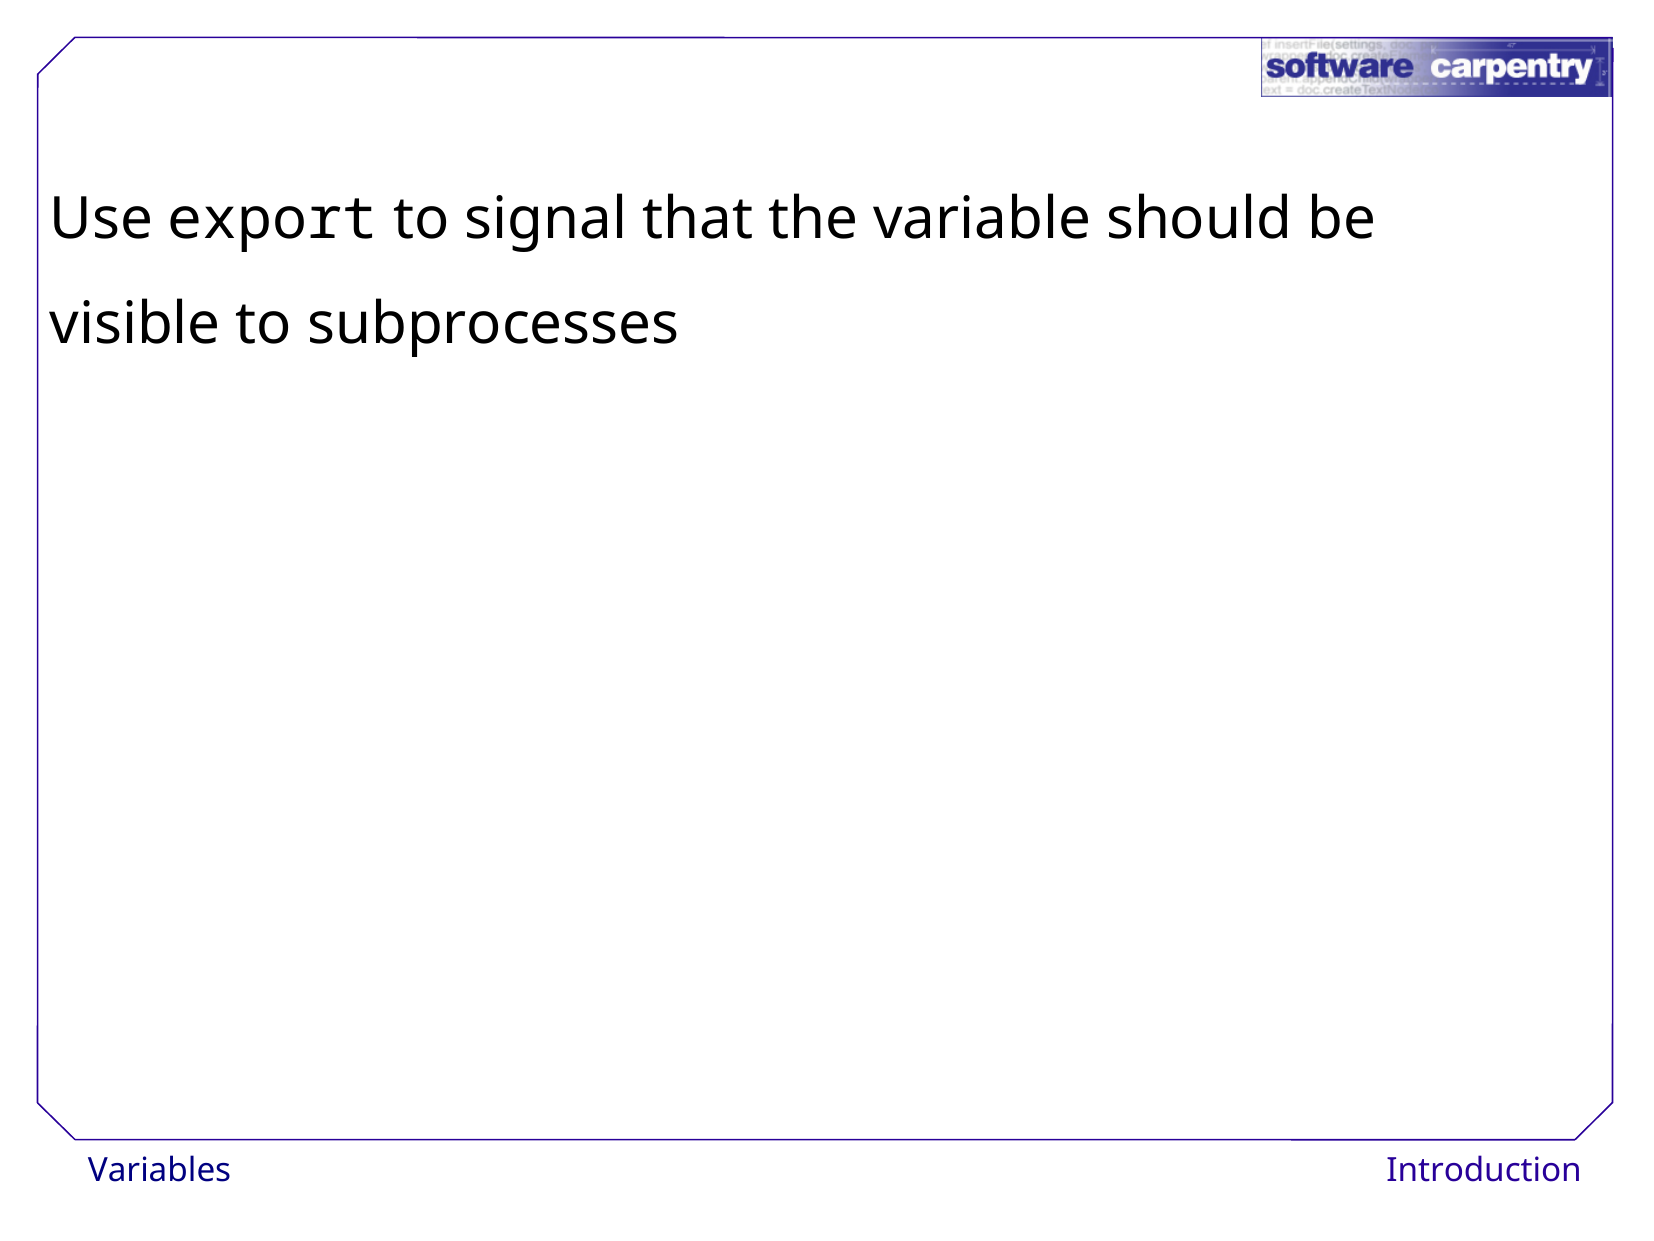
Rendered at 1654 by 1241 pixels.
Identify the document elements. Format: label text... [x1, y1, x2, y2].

text_box Use export to signal that the variable should be visible to subprocesses [34, 137, 1541, 364]
picture [1261, 39, 1613, 97]
